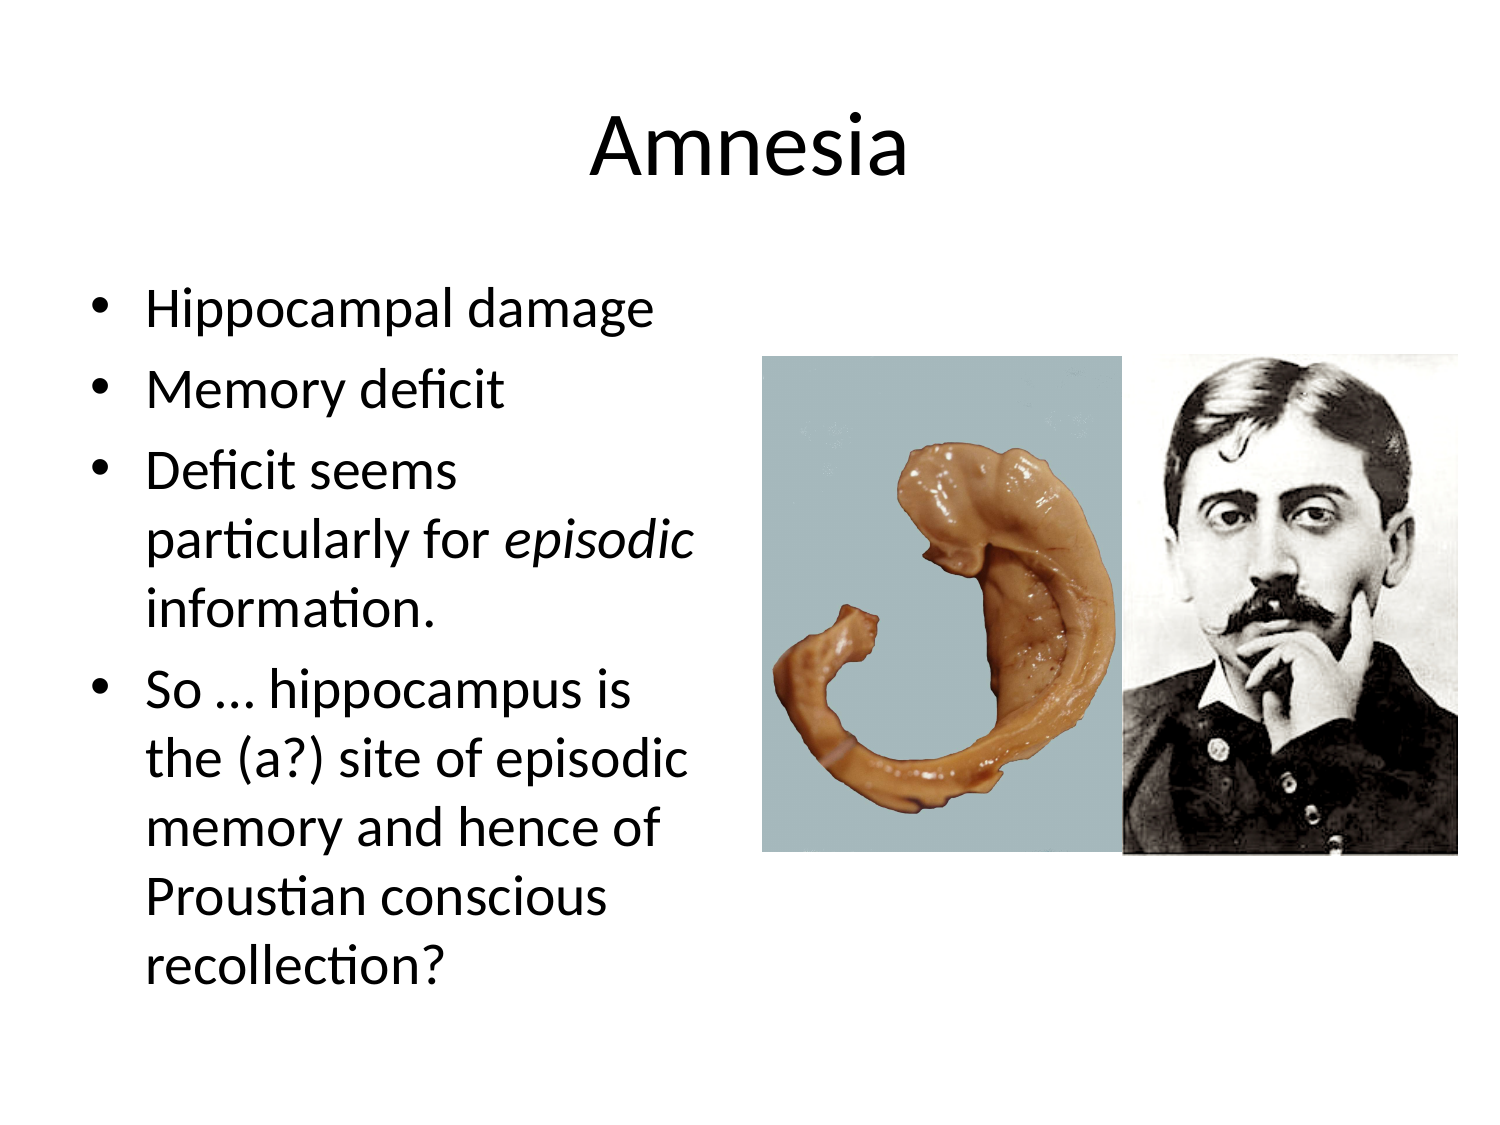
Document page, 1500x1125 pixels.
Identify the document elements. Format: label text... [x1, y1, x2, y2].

list Hippocampal damage Memory deficit Deficit seems particularly for episodic information. So … hippocampus is the (a?) site of episodic memory and hence of Proustian conscious recollection? [75, 262, 738, 1005]
picture [762, 232, 1458, 975]
title Amnesia [75, 45, 1425, 233]
